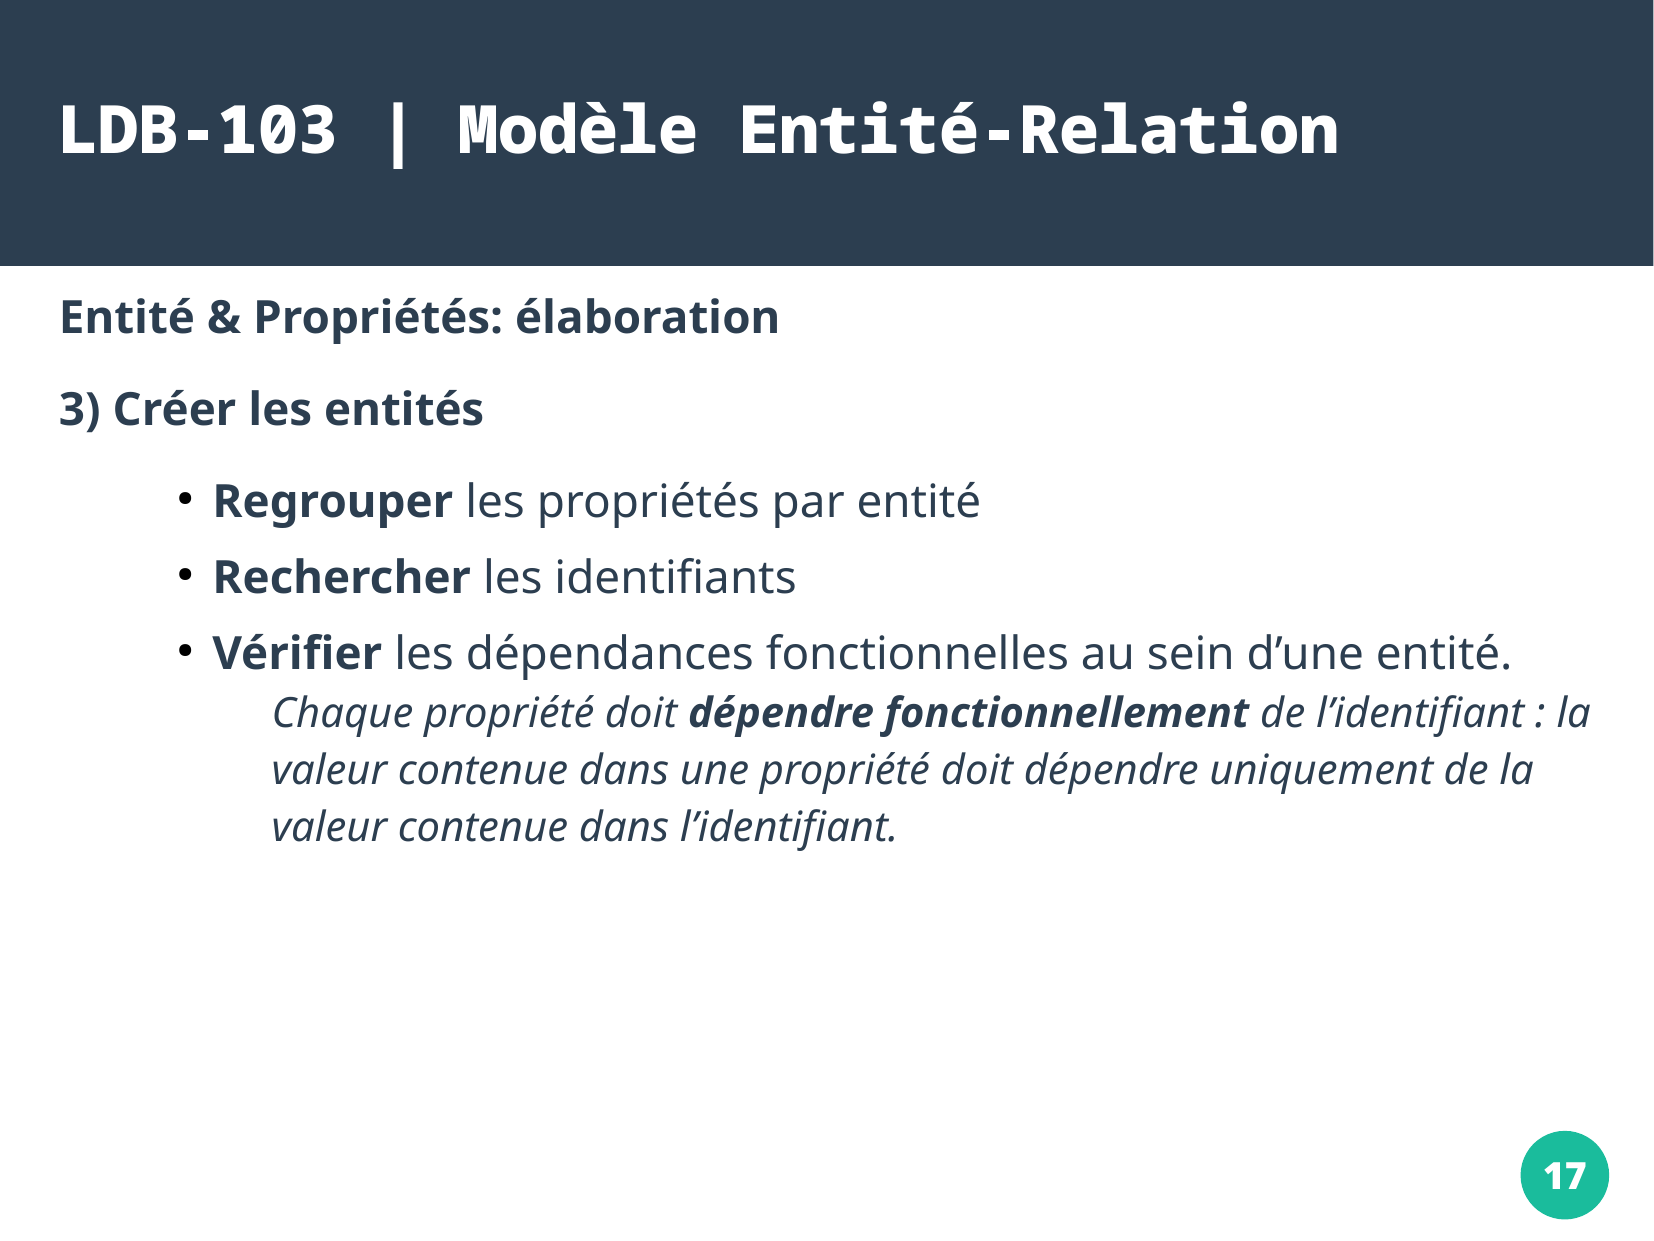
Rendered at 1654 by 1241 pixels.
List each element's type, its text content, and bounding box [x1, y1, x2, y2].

title LDB-103 | Modèle Entité-Relation [58, 49, 1595, 207]
list Entité & Propriétés: élaboration 3) Créer les entités Regrouper les propriétés par entité Rechercher les identifiants Vérifier les dépendances fonctionnelles au sein d’une entité. Chaque propriété doit dépendre fonctionnellement de l’identifiant : la valeur contenue dans une propriété doit dépendre uniquement de la valeur contenue dans l’identifiant. [58, 285, 1595, 1152]
